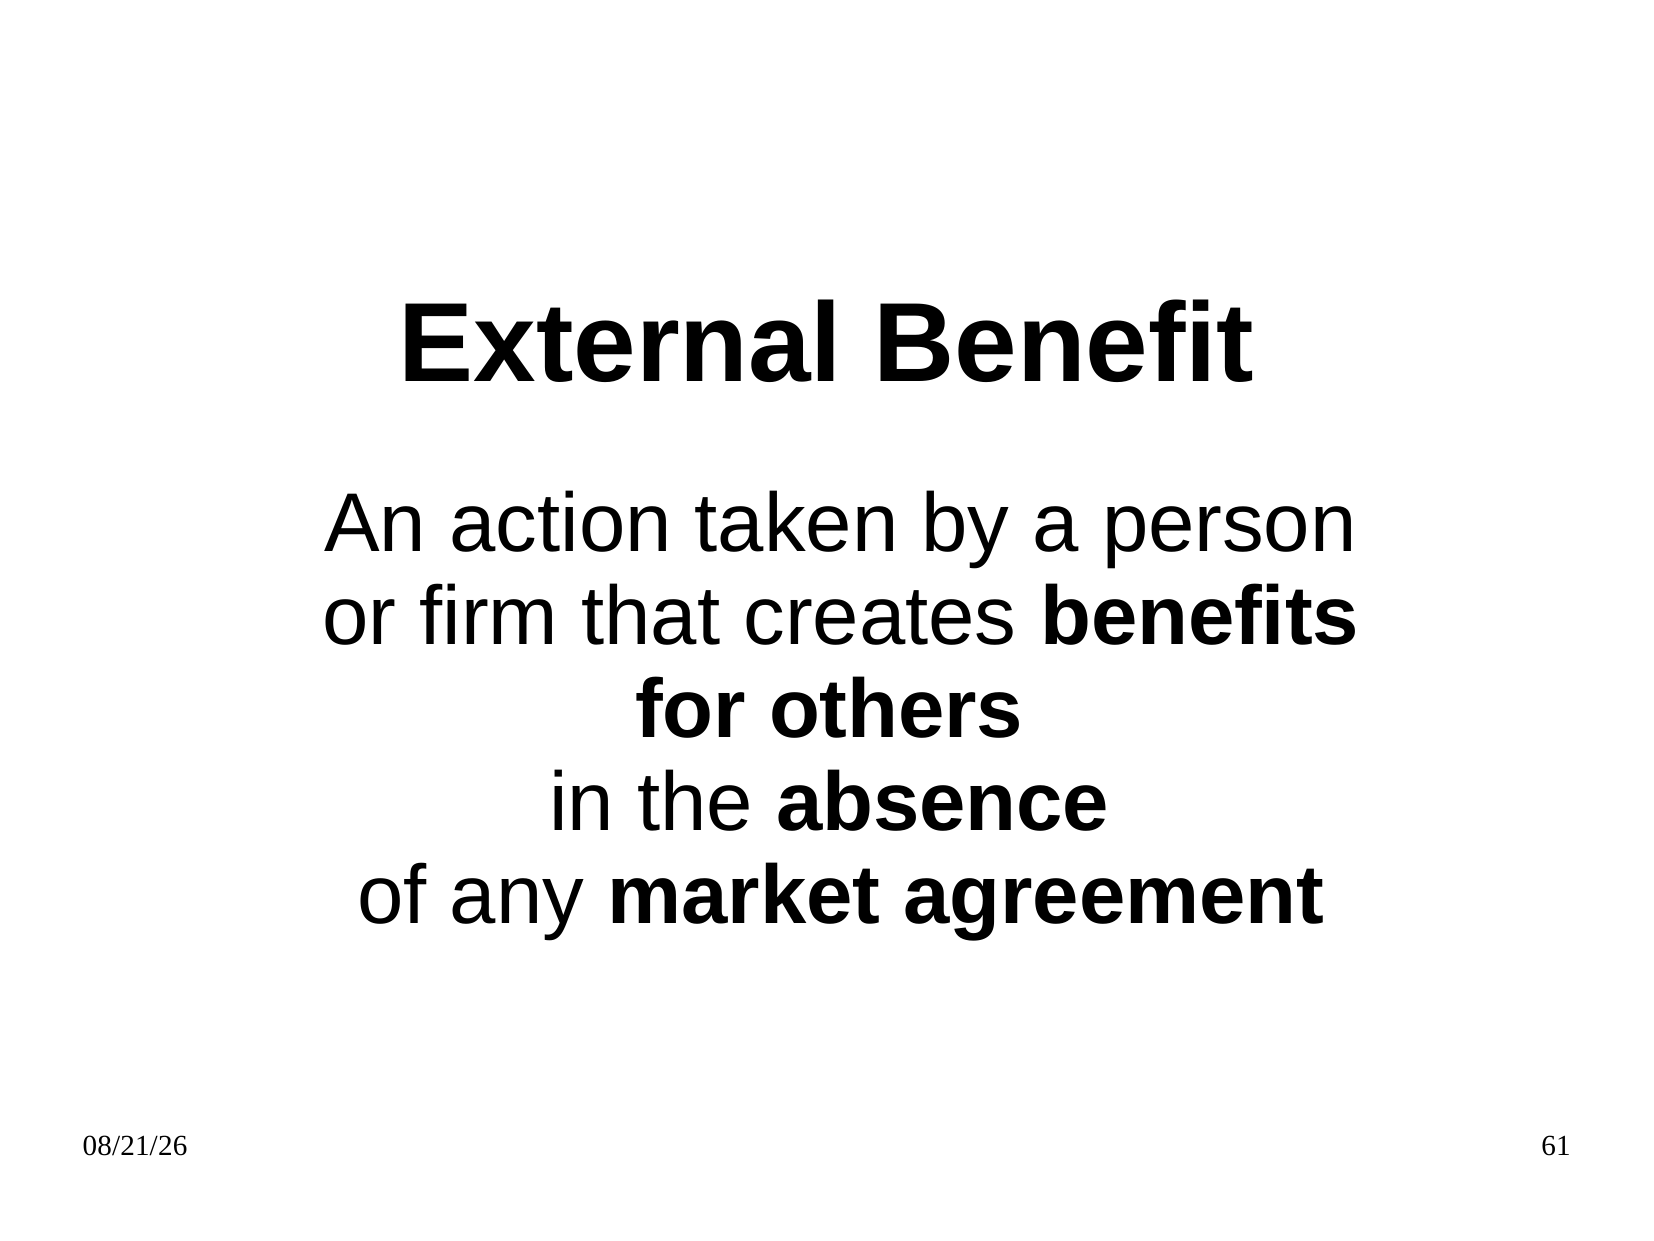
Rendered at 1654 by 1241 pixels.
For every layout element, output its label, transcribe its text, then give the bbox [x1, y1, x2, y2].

title External Benefit [82, 238, 1571, 446]
subtitle An action taken by a person or firm that creates benefits for others in the absence of any market agreement [278, 476, 1404, 942]
